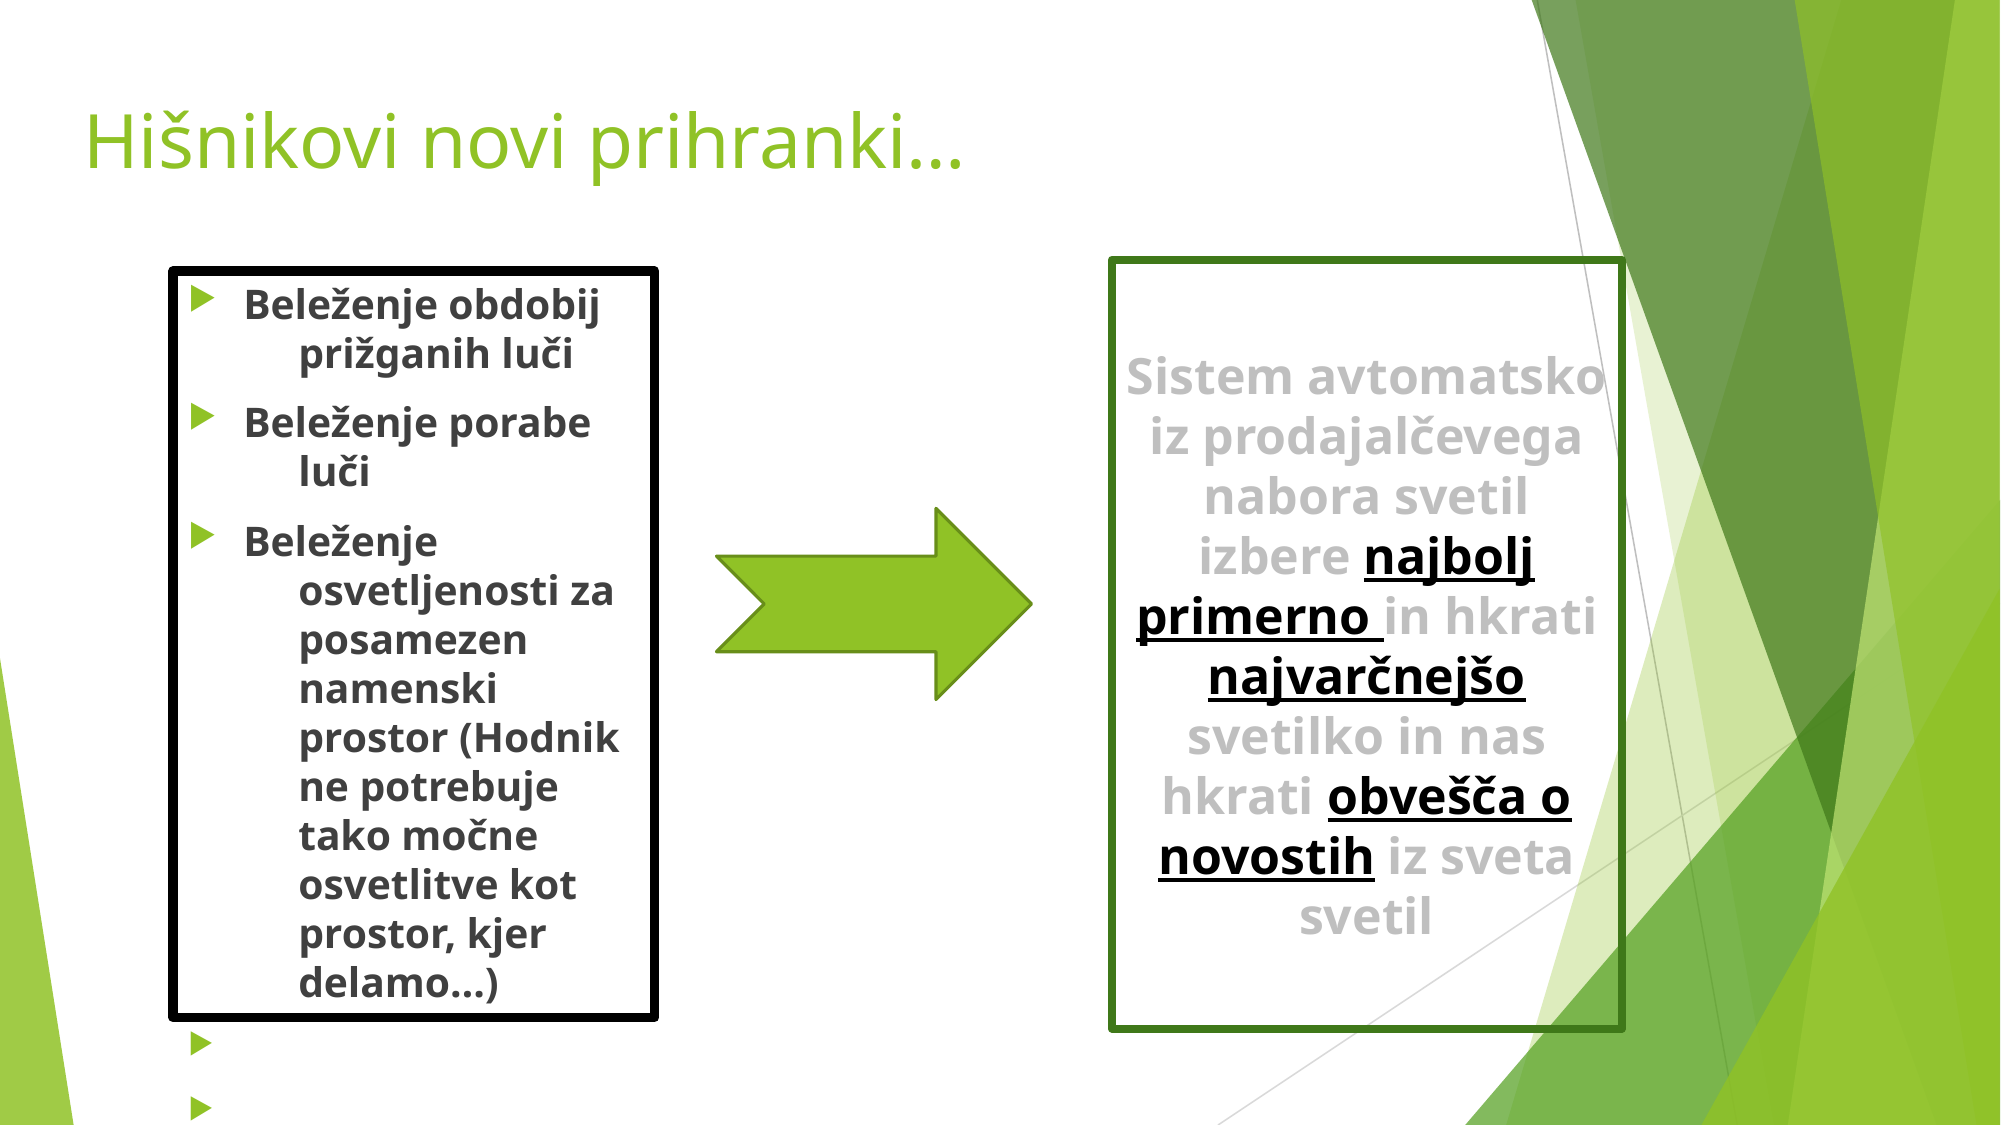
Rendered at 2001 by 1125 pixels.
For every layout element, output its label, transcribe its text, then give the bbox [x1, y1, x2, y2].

text_box [716, 508, 1032, 700]
text_box Sistem avtomatsko iz prodajalčevega nabora svetil izbere najbolj primerno in hkrati najvarčnejšo svetilko in nas hkrati obvešča o novostih iz sveta svetil [1112, 260, 1622, 1029]
list Beleženje obdobij prižganih luči Beleženje porabe luči Beleženje osvetljenosti za posamezen namenski prostor (Hodnik ne potrebuje tako močne osvetlitve kot prostor, kjer delamo…) [173, 270, 655, 1018]
title Hišnikovi novi prihranki… [68, 86, 1479, 278]
